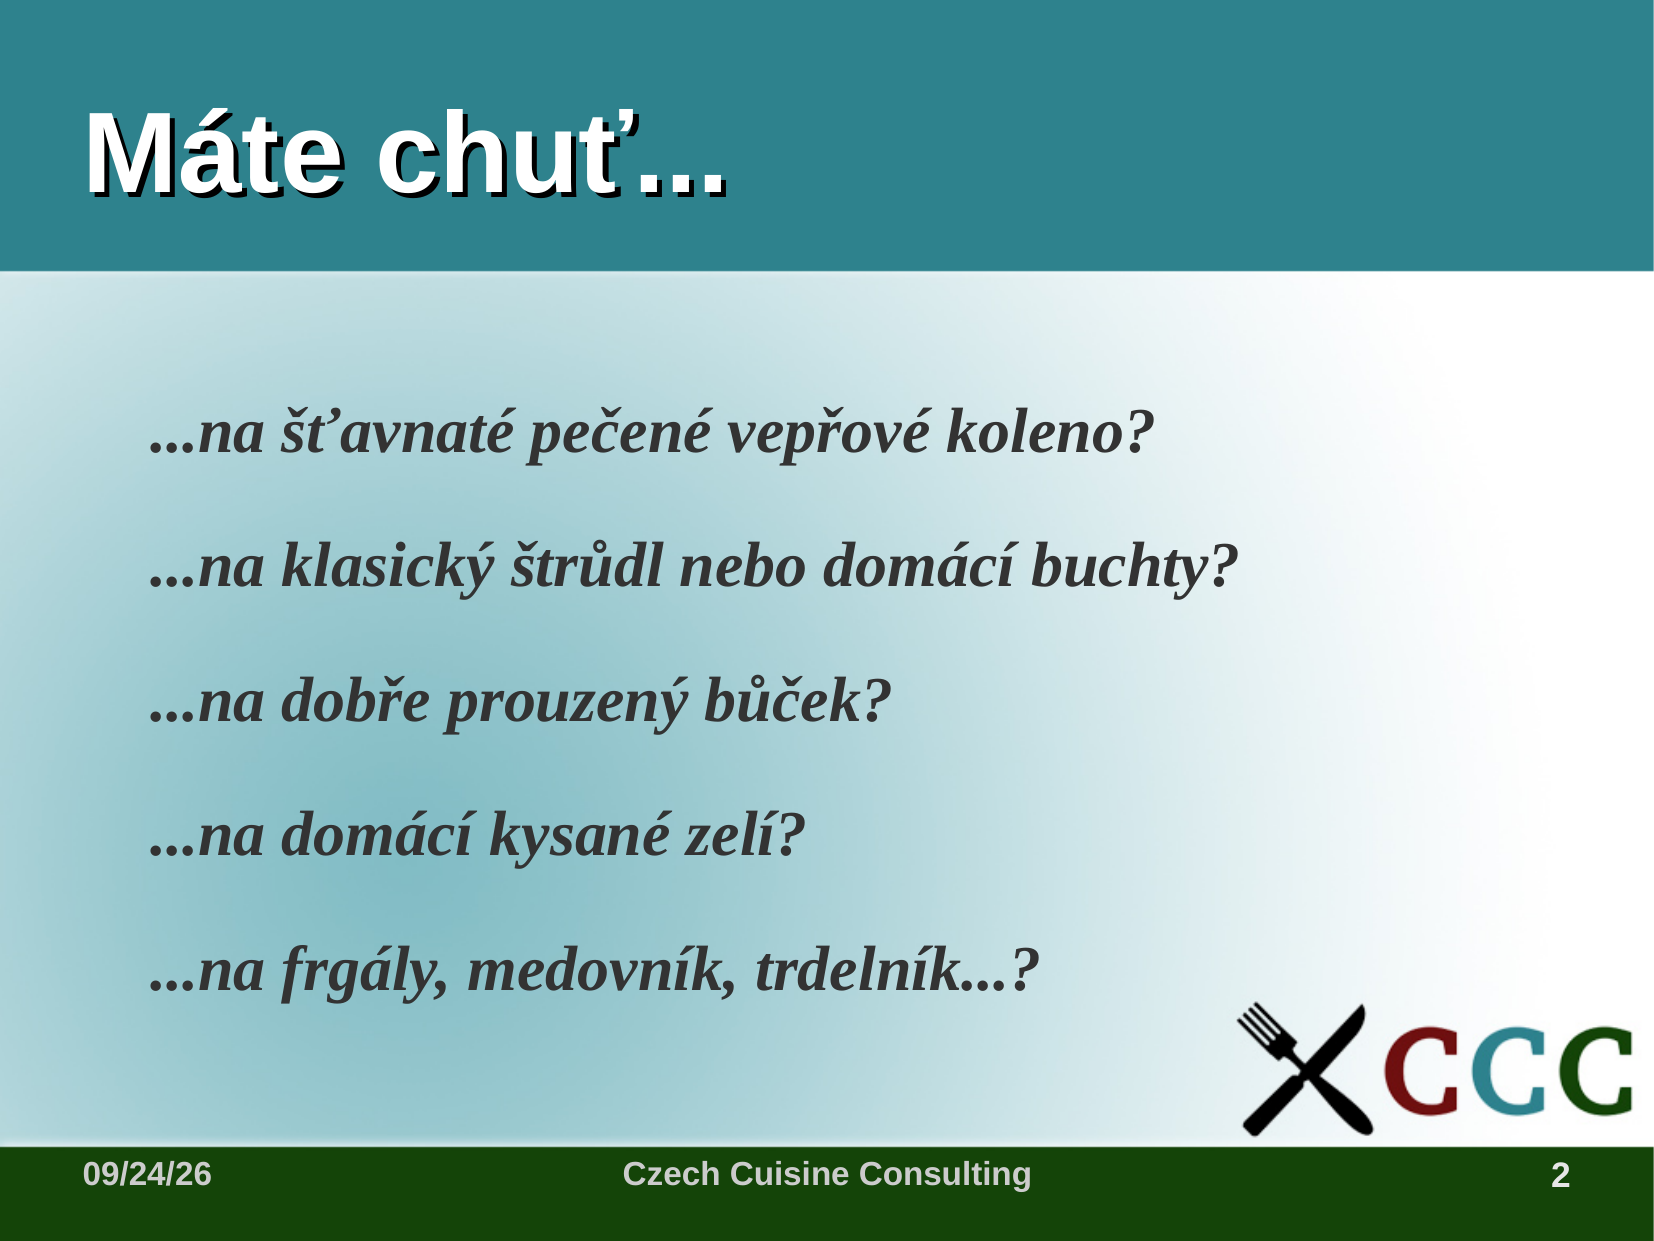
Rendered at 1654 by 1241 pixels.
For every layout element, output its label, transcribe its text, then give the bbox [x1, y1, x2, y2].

title Máte chuť... [82, 49, 1571, 257]
list ...na šťavnaté pečené vepřové koleno? ...na klasický štrůdl nebo domácí buchty? ...na dobře prouzený bůček? ...na domácí kysané zelí? ...na frgály, medovník, trdelník...? [82, 360, 1538, 1010]
picture [0, 0, 1654, 1241]
